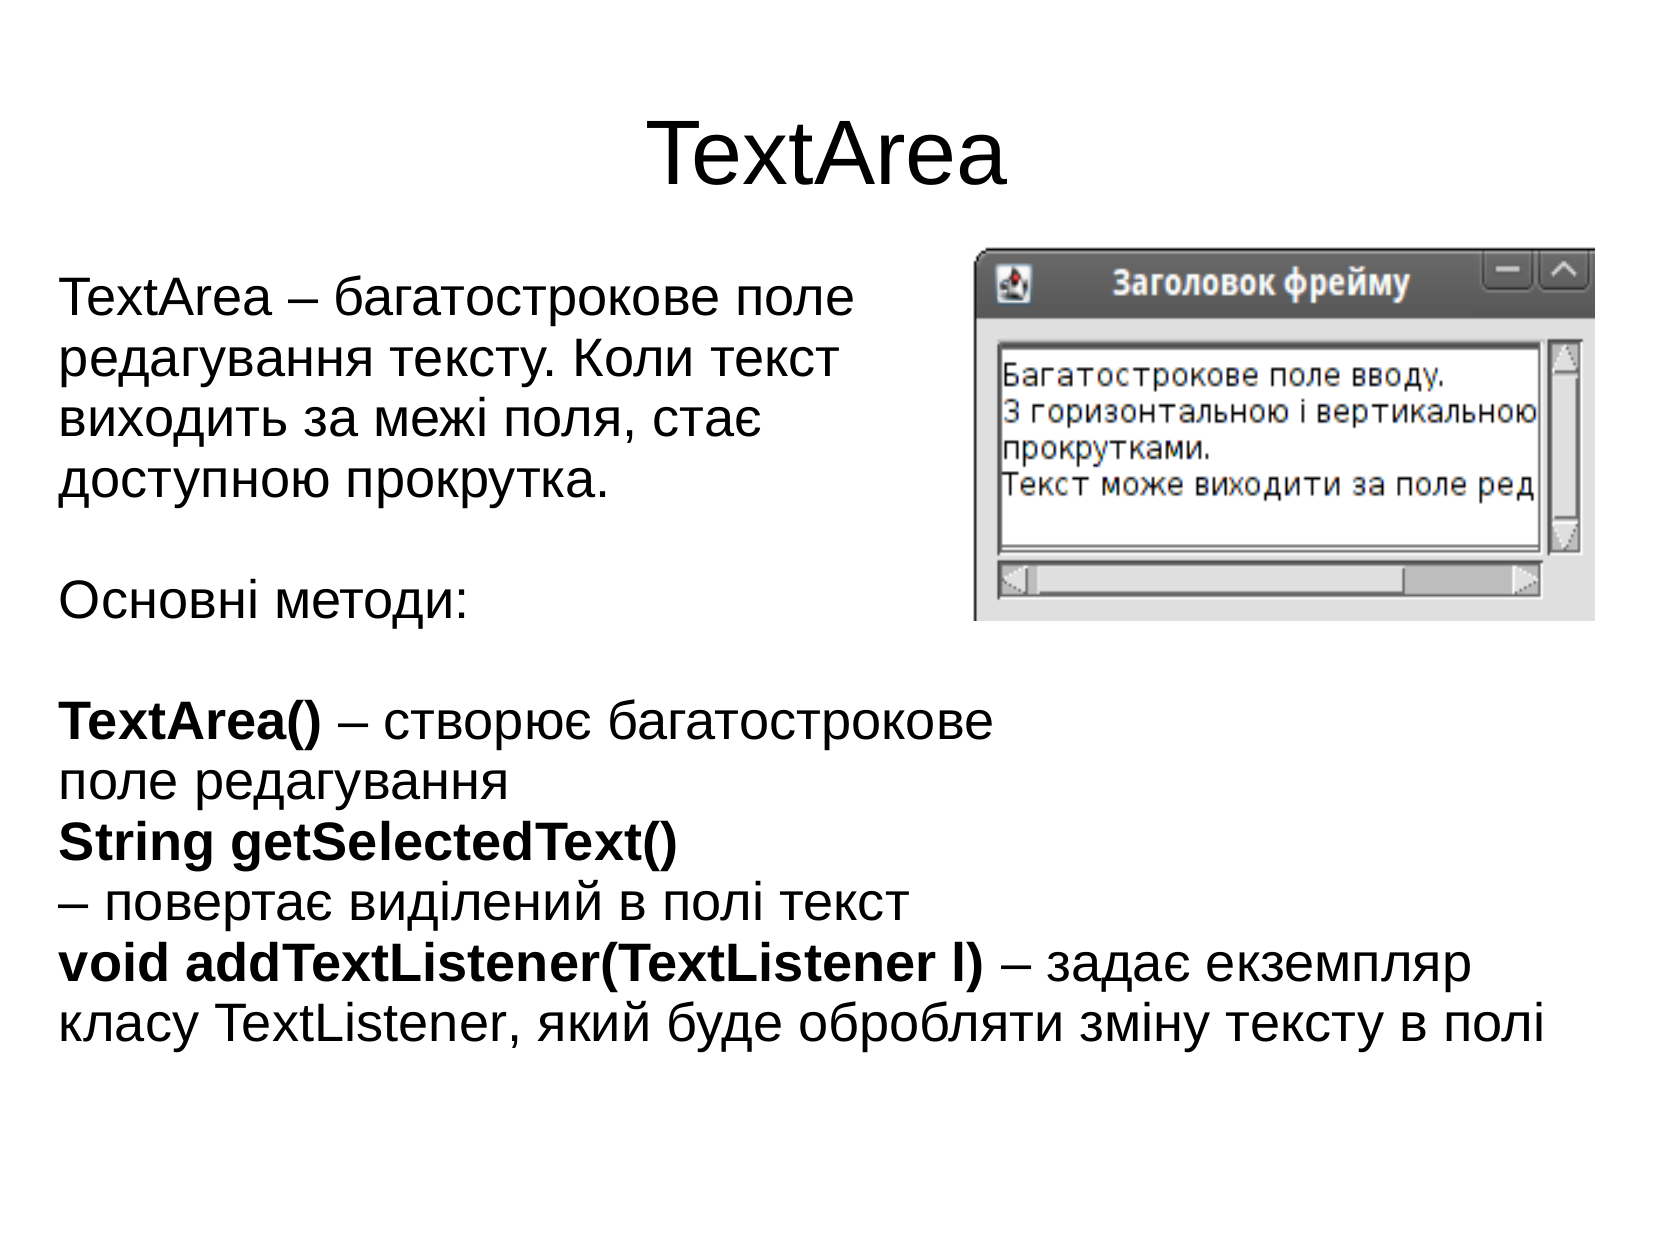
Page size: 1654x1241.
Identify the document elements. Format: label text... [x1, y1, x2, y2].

subtitle TextArea – багатострокове поле редагування тексту. Коли текст виходить за межі поля, стає доступною прокрутка. Основні методи: TextArea() – створює багатострокове поле редагування String getSelectedText() – повертає виділений в полі текст void addTextListener(TextListener l) – задає екземпляр класу TextListener, який буде обробляти зміну тексту в полі [59, 266, 1548, 1115]
title TextArea [82, 49, 1571, 257]
picture [970, 236, 1595, 621]
